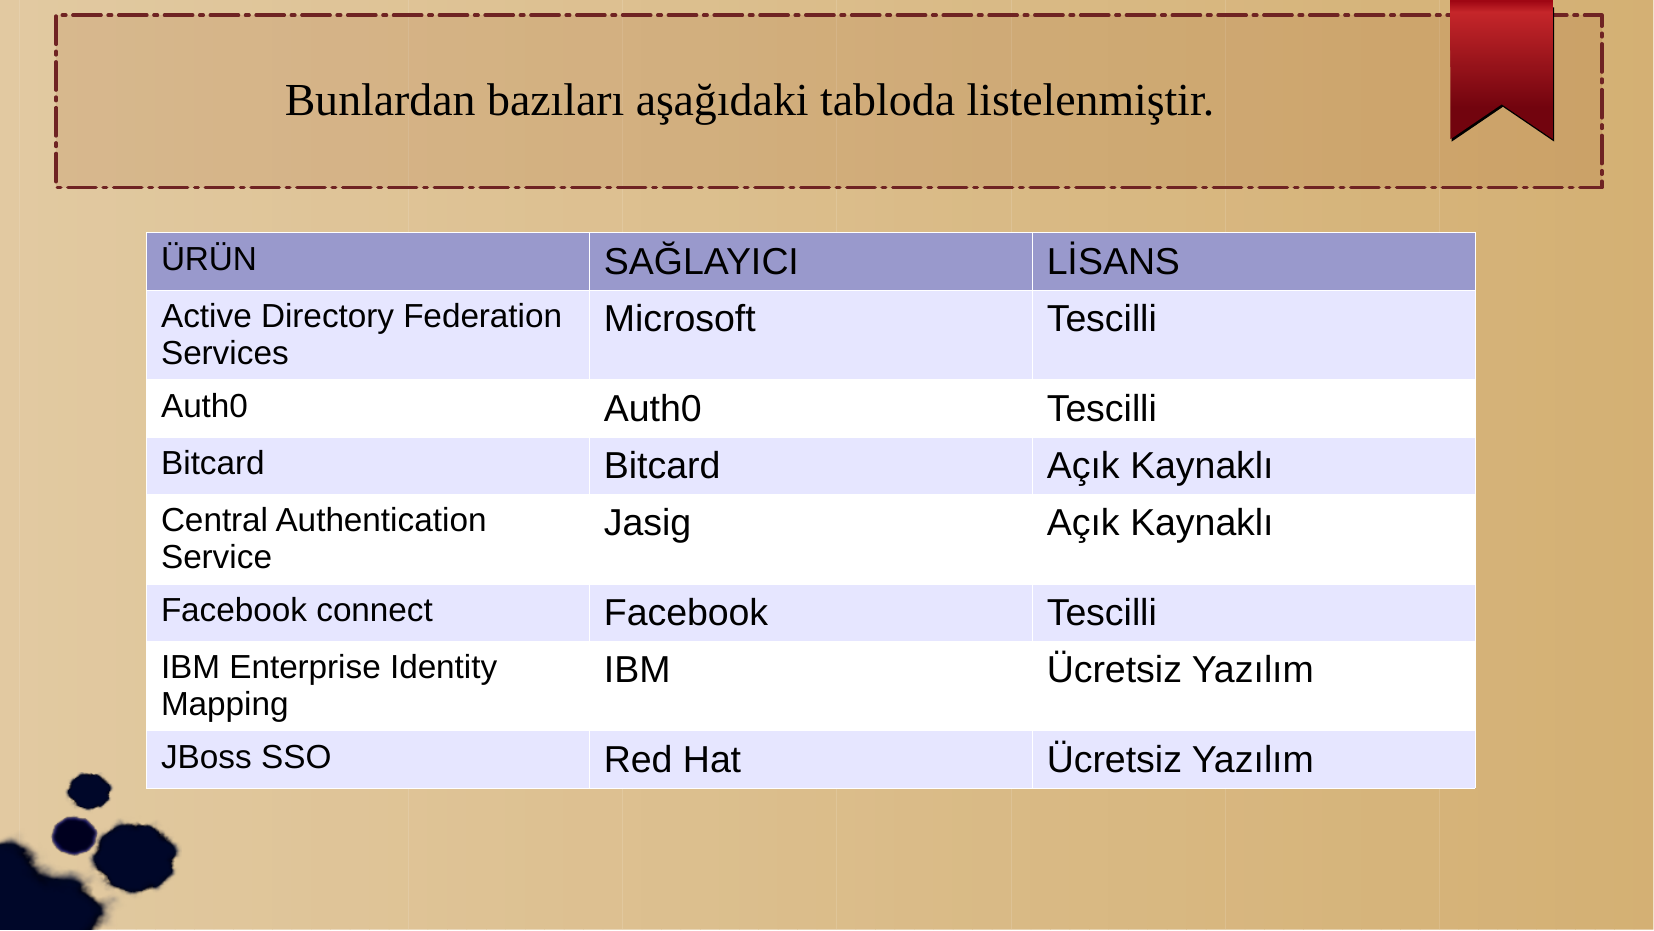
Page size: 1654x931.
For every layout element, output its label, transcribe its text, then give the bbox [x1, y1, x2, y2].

table_cell Red Hat [590, 731, 1032, 788]
table_cell Jasig [590, 495, 1032, 584]
table_cell Tescilli [1033, 291, 1475, 379]
table_cell Auth0 [147, 380, 589, 437]
table_cell Tescilli [1033, 380, 1475, 437]
table_cell Bitcard [590, 438, 1032, 494]
table_cell IBM Enterprise Identity Mapping [147, 642, 589, 730]
table_cell Açık Kaynaklı [1033, 495, 1475, 584]
table_cell Açık Kaynaklı [1033, 438, 1475, 494]
table_cell Facebook [590, 585, 1032, 641]
table_cell JBoss SSO [147, 731, 589, 788]
table_cell Facebook connect [147, 585, 589, 641]
table_cell Ücretsiz Yazılım [1033, 642, 1475, 730]
table_cell Tescilli [1033, 585, 1475, 641]
table_cell IBM [590, 642, 1032, 730]
table_cell Microsoft [590, 291, 1032, 379]
table_cell Bitcard [147, 438, 589, 494]
title Bunlardan bazıları aşağıdaki tabloda listelenmiştir. [59, 11, 1441, 189]
table_cell Active Directory Federation Services [147, 291, 589, 379]
table_header LİSANS [1033, 233, 1475, 290]
table_header ÜRÜN [147, 233, 589, 290]
table_header SAĞLAYICI [590, 233, 1032, 290]
table_cell Auth0 [590, 380, 1032, 437]
table_cell Ücretsiz Yazılım [1033, 731, 1475, 788]
table_cell Central Authentication Service [147, 495, 589, 584]
